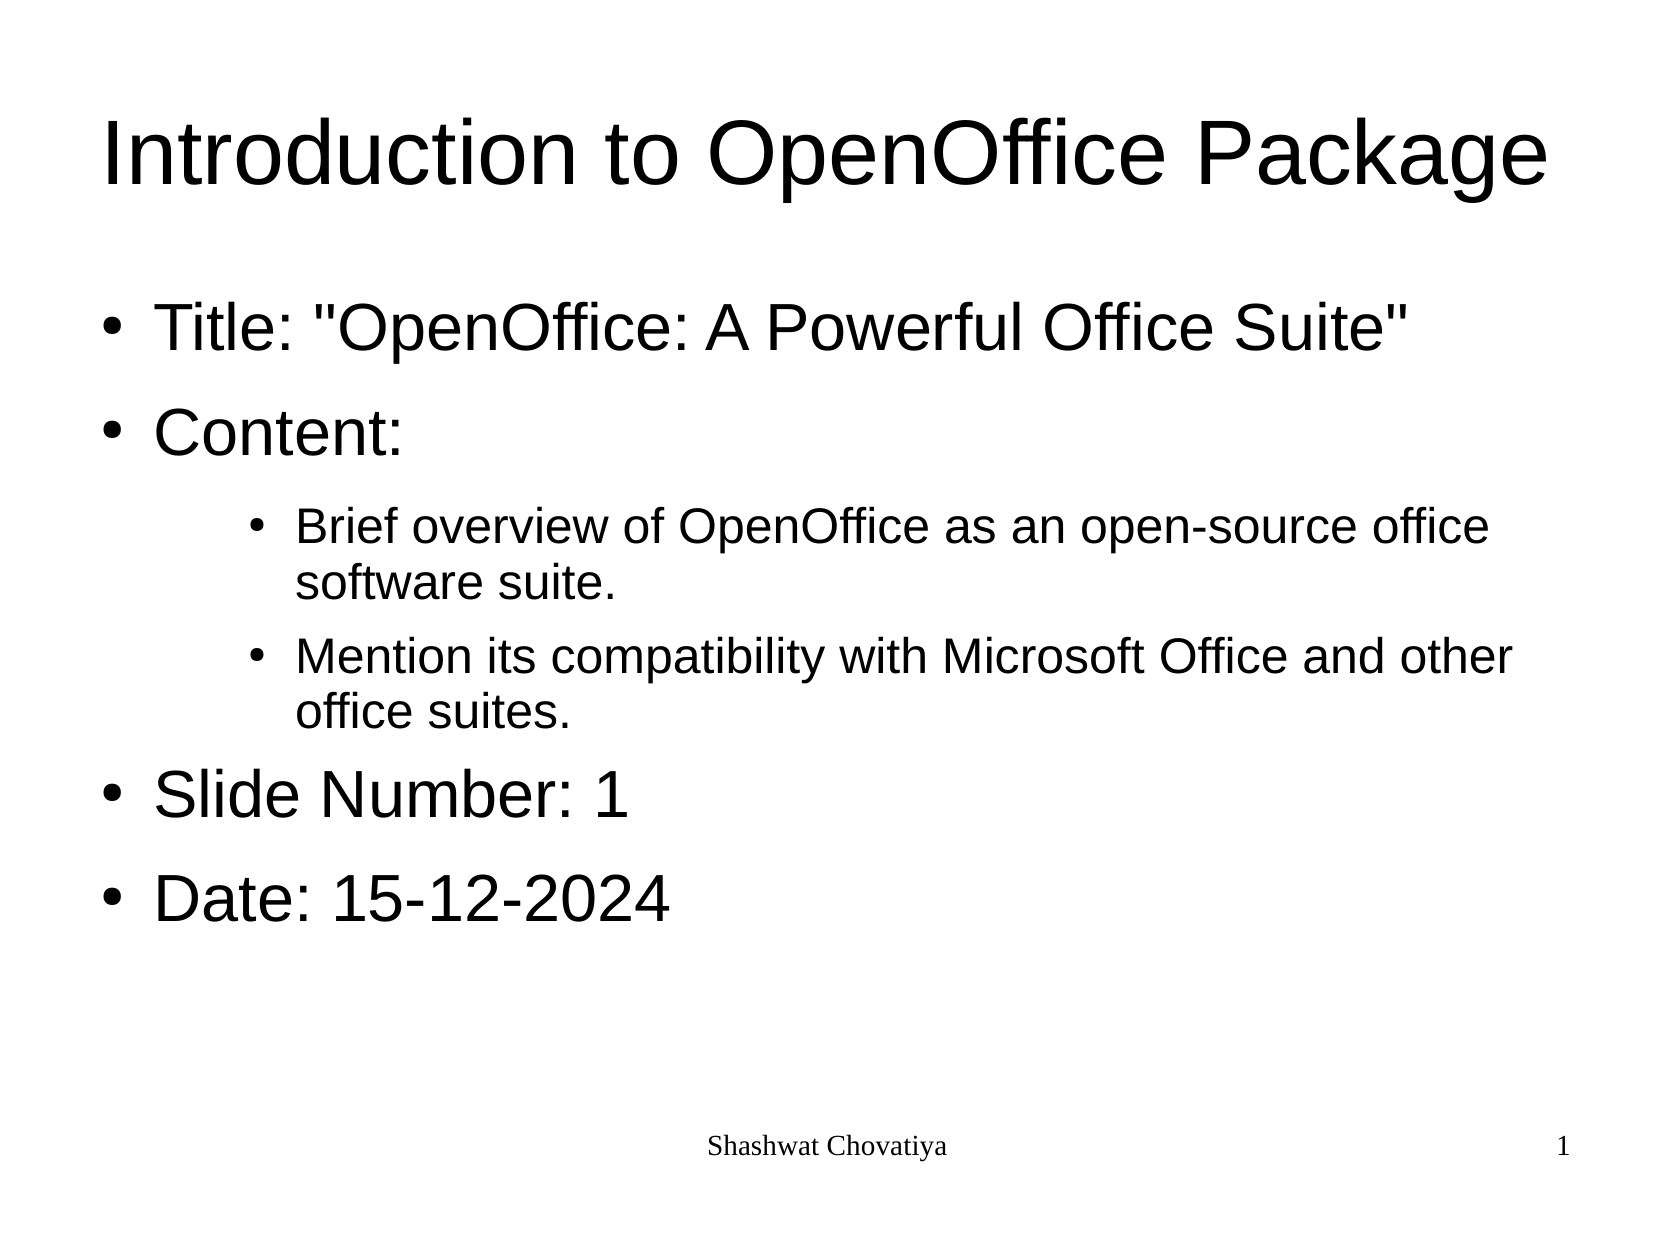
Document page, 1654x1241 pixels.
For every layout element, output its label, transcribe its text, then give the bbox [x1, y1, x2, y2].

list Title: "OpenOffice: A Powerful Office Suite" Content: Brief overview of OpenOffice as an open-source office software suite. Mention its compatibility with Microsoft Office and other office suites. Slide Number: 1 Date: 15-12-2024 [82, 290, 1571, 1109]
title Introduction to OpenOffice Package [82, 49, 1571, 257]
